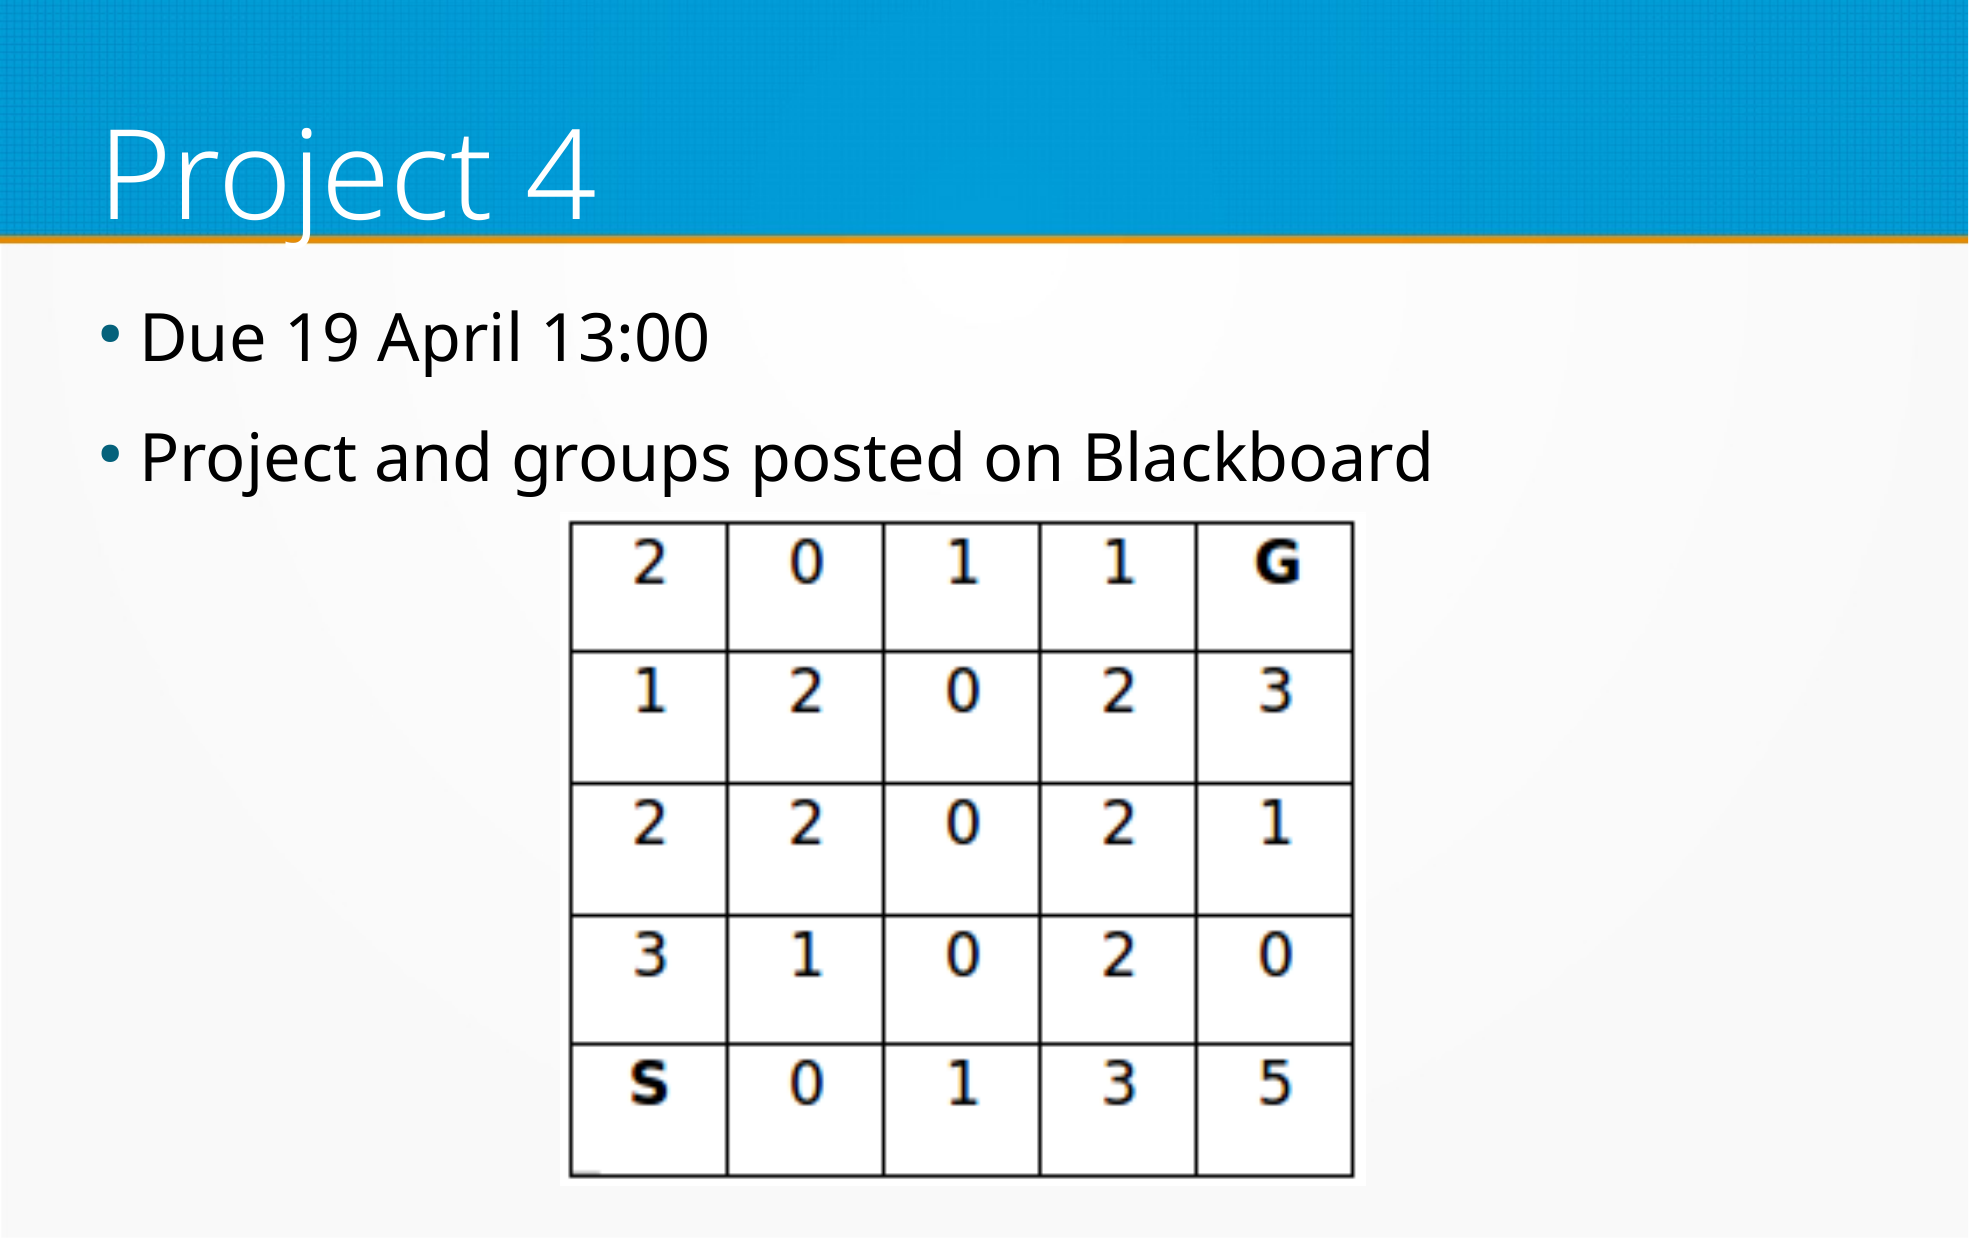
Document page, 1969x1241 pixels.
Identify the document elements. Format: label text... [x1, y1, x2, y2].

title Project 4 [98, 49, 1870, 257]
picture [0, 233, 1969, 1241]
list Due 19 April 13:00 Project and groups posted on Blackboard [98, 290, 1870, 1010]
